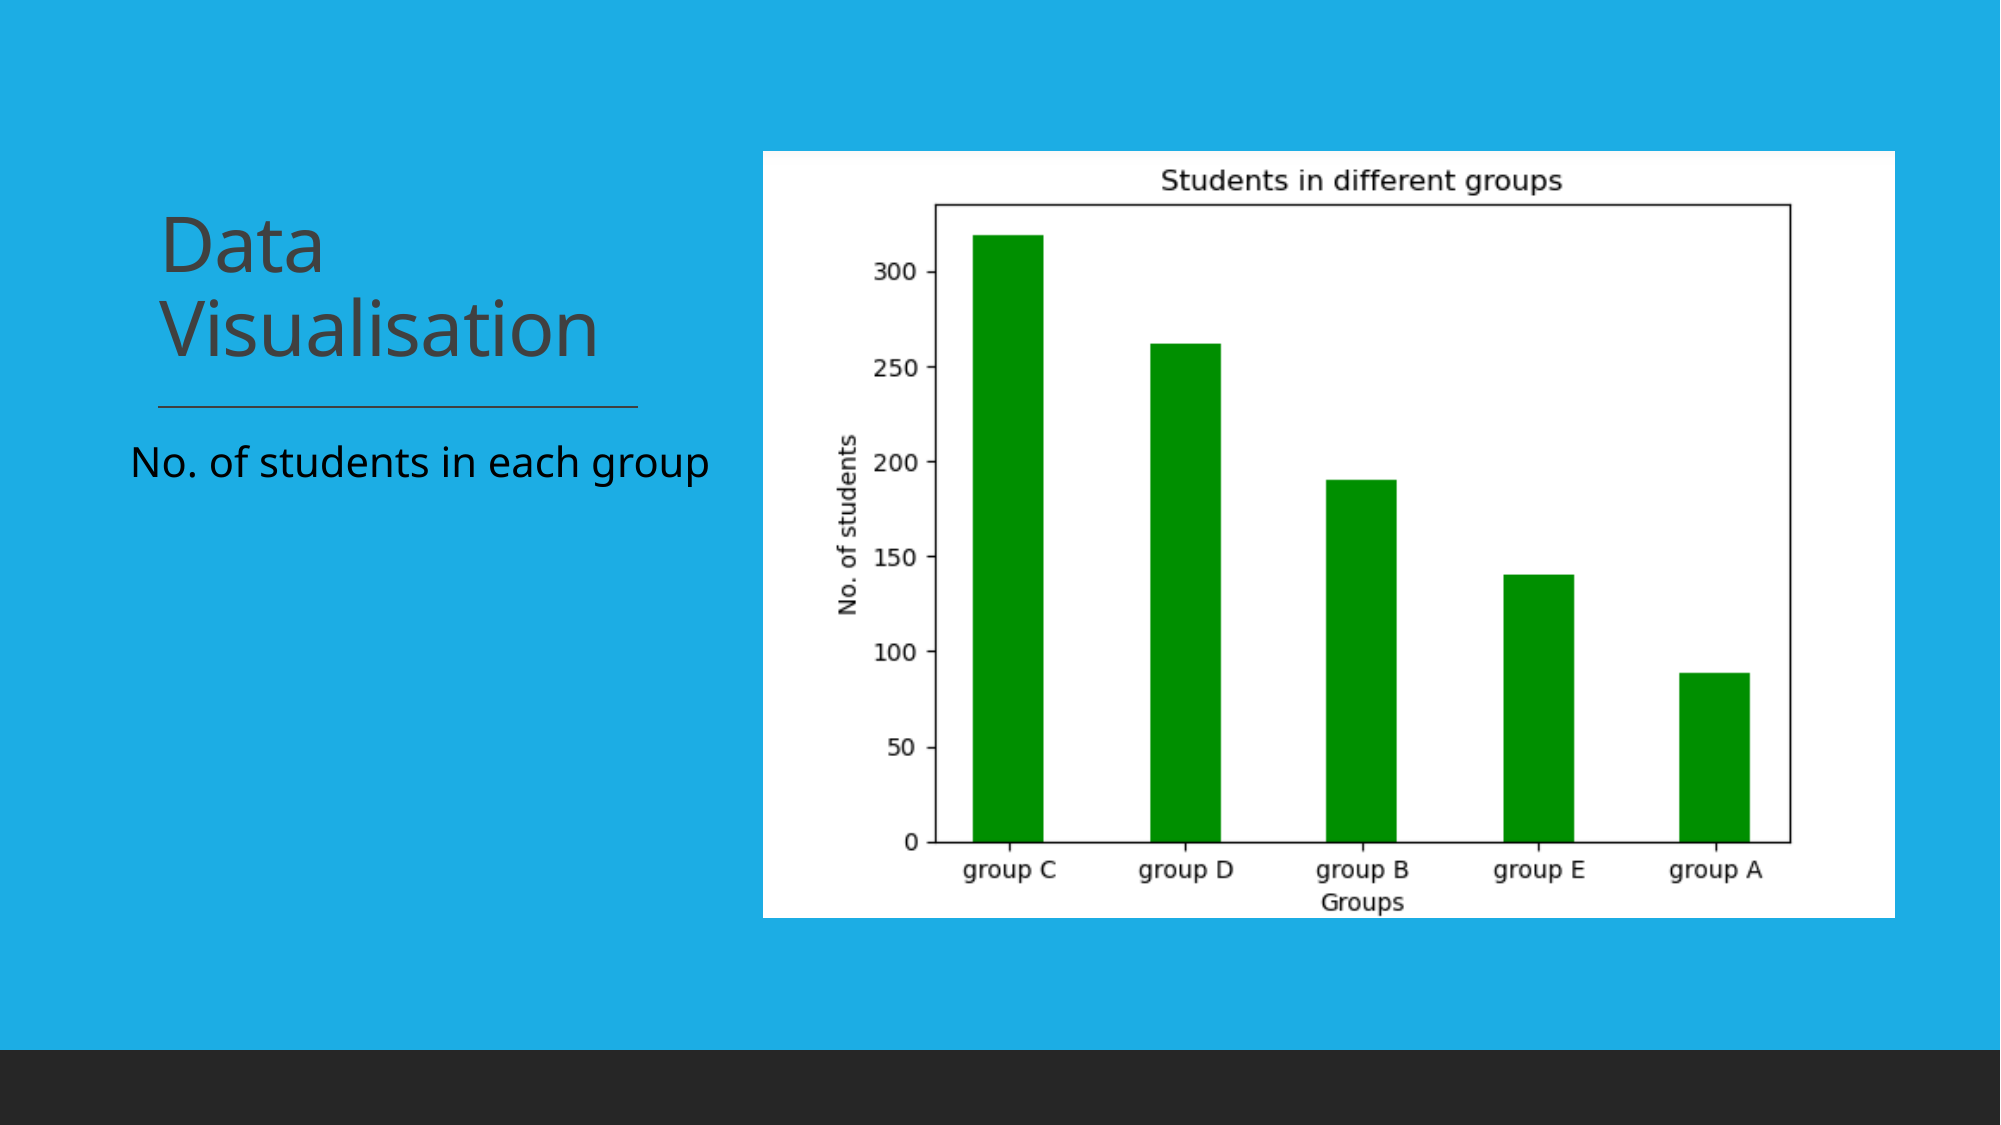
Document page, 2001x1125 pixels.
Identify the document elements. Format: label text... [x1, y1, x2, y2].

text_box No. of students in each group [114, 428, 773, 495]
text_box [0, 0, 2000, 1125]
title Data Visualisation [144, 105, 666, 381]
picture [763, 151, 1895, 918]
